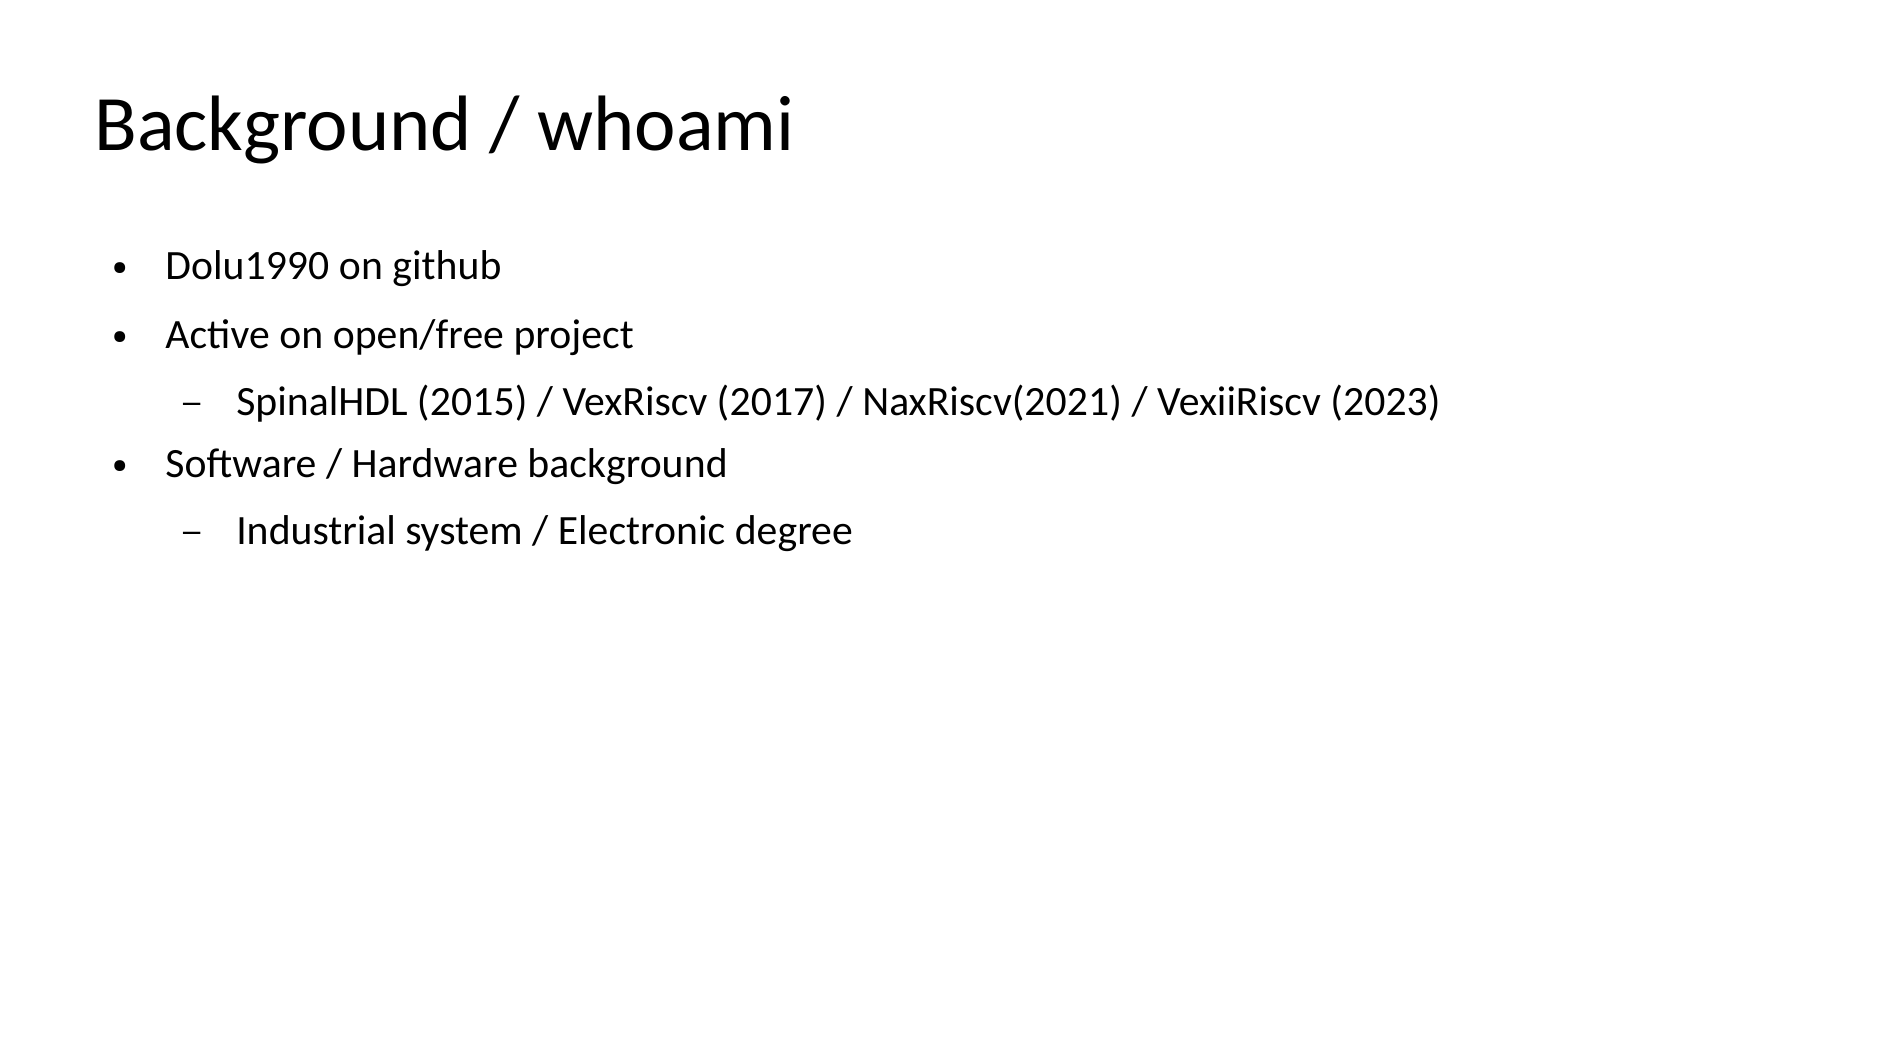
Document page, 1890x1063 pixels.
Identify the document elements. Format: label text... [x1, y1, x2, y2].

list Dolu1990 on github Active on open/free project SpinalHDL (2015) / VexRiscv (2017) / NaxRiscv(2021) / VexiiRiscv (2023) Software / Hardware background Industrial system / Electronic degree [94, 248, 1890, 957]
title Background / whoami [94, 42, 1796, 220]
